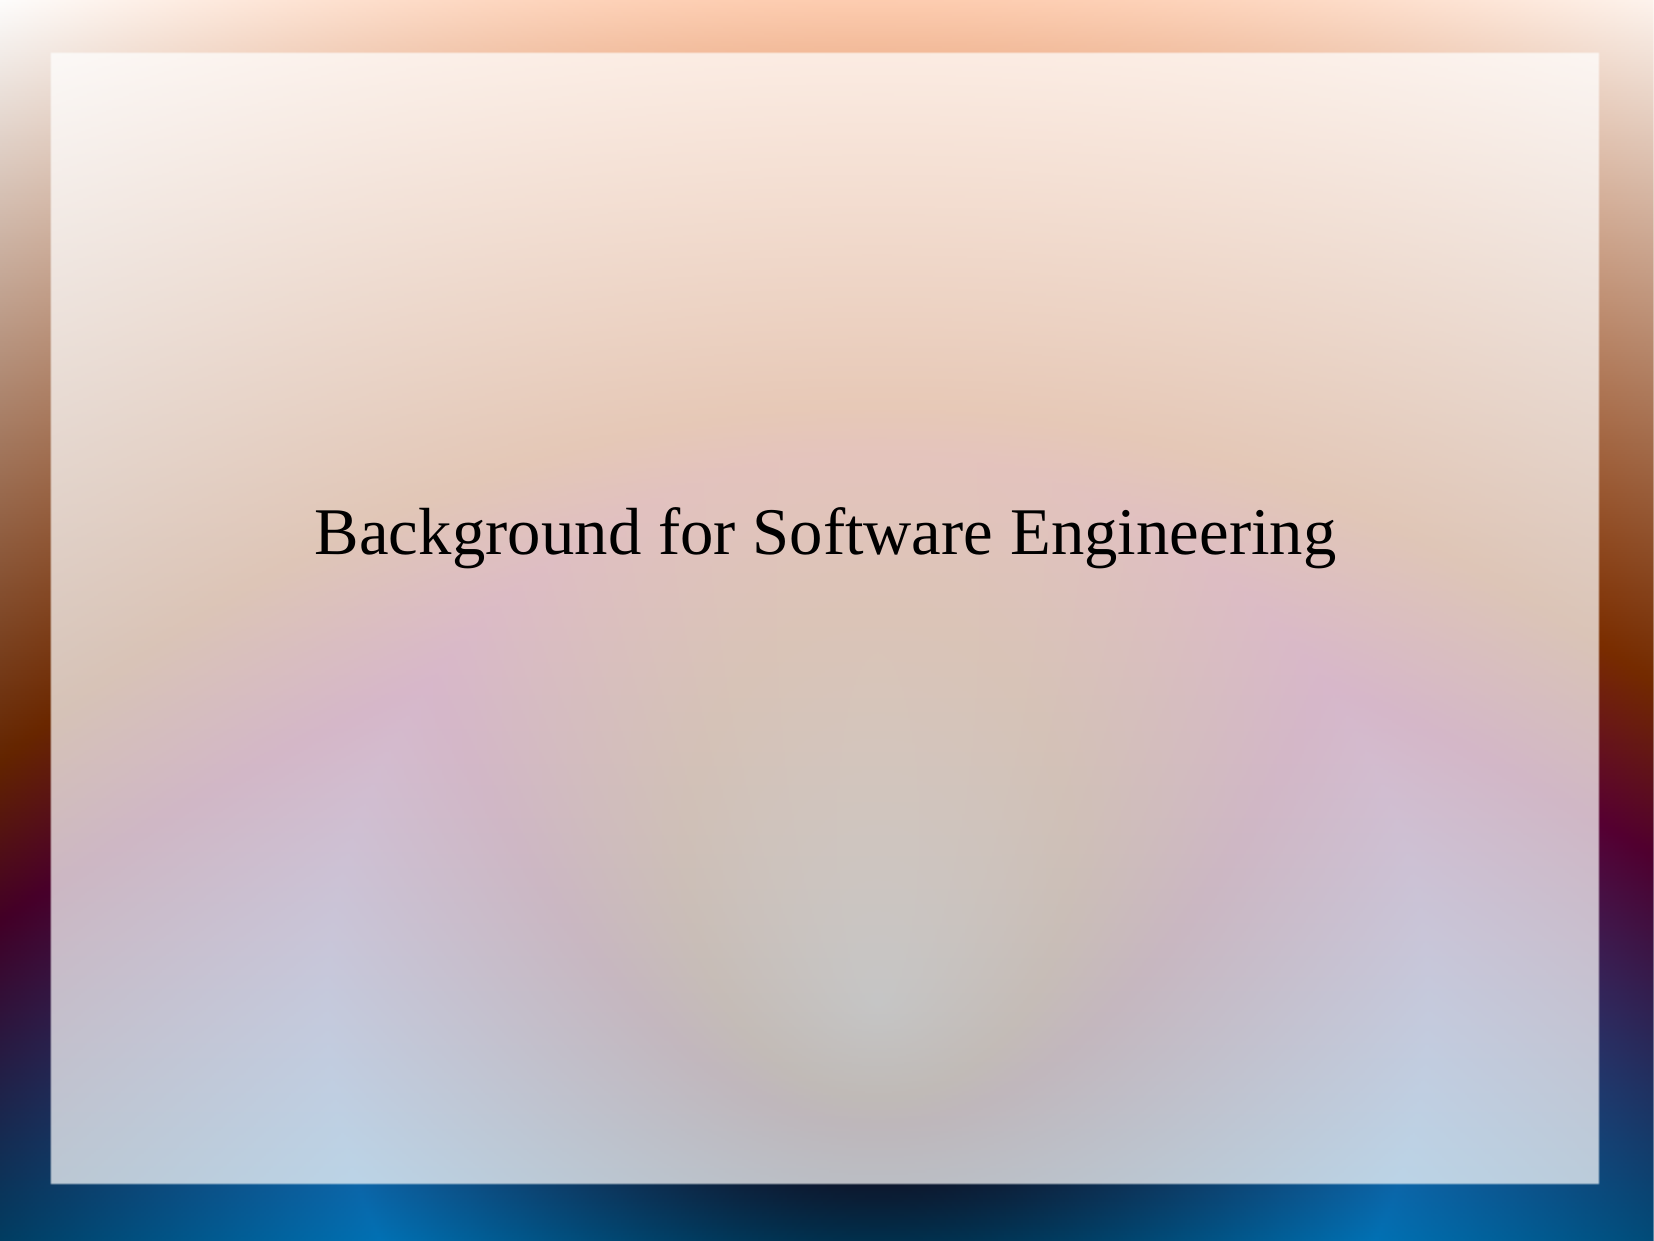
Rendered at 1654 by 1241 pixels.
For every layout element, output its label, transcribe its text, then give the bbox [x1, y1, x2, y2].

subtitle Background for Software Engineering [82, 55, 1571, 1010]
picture [0, 0, 1654, 1241]
